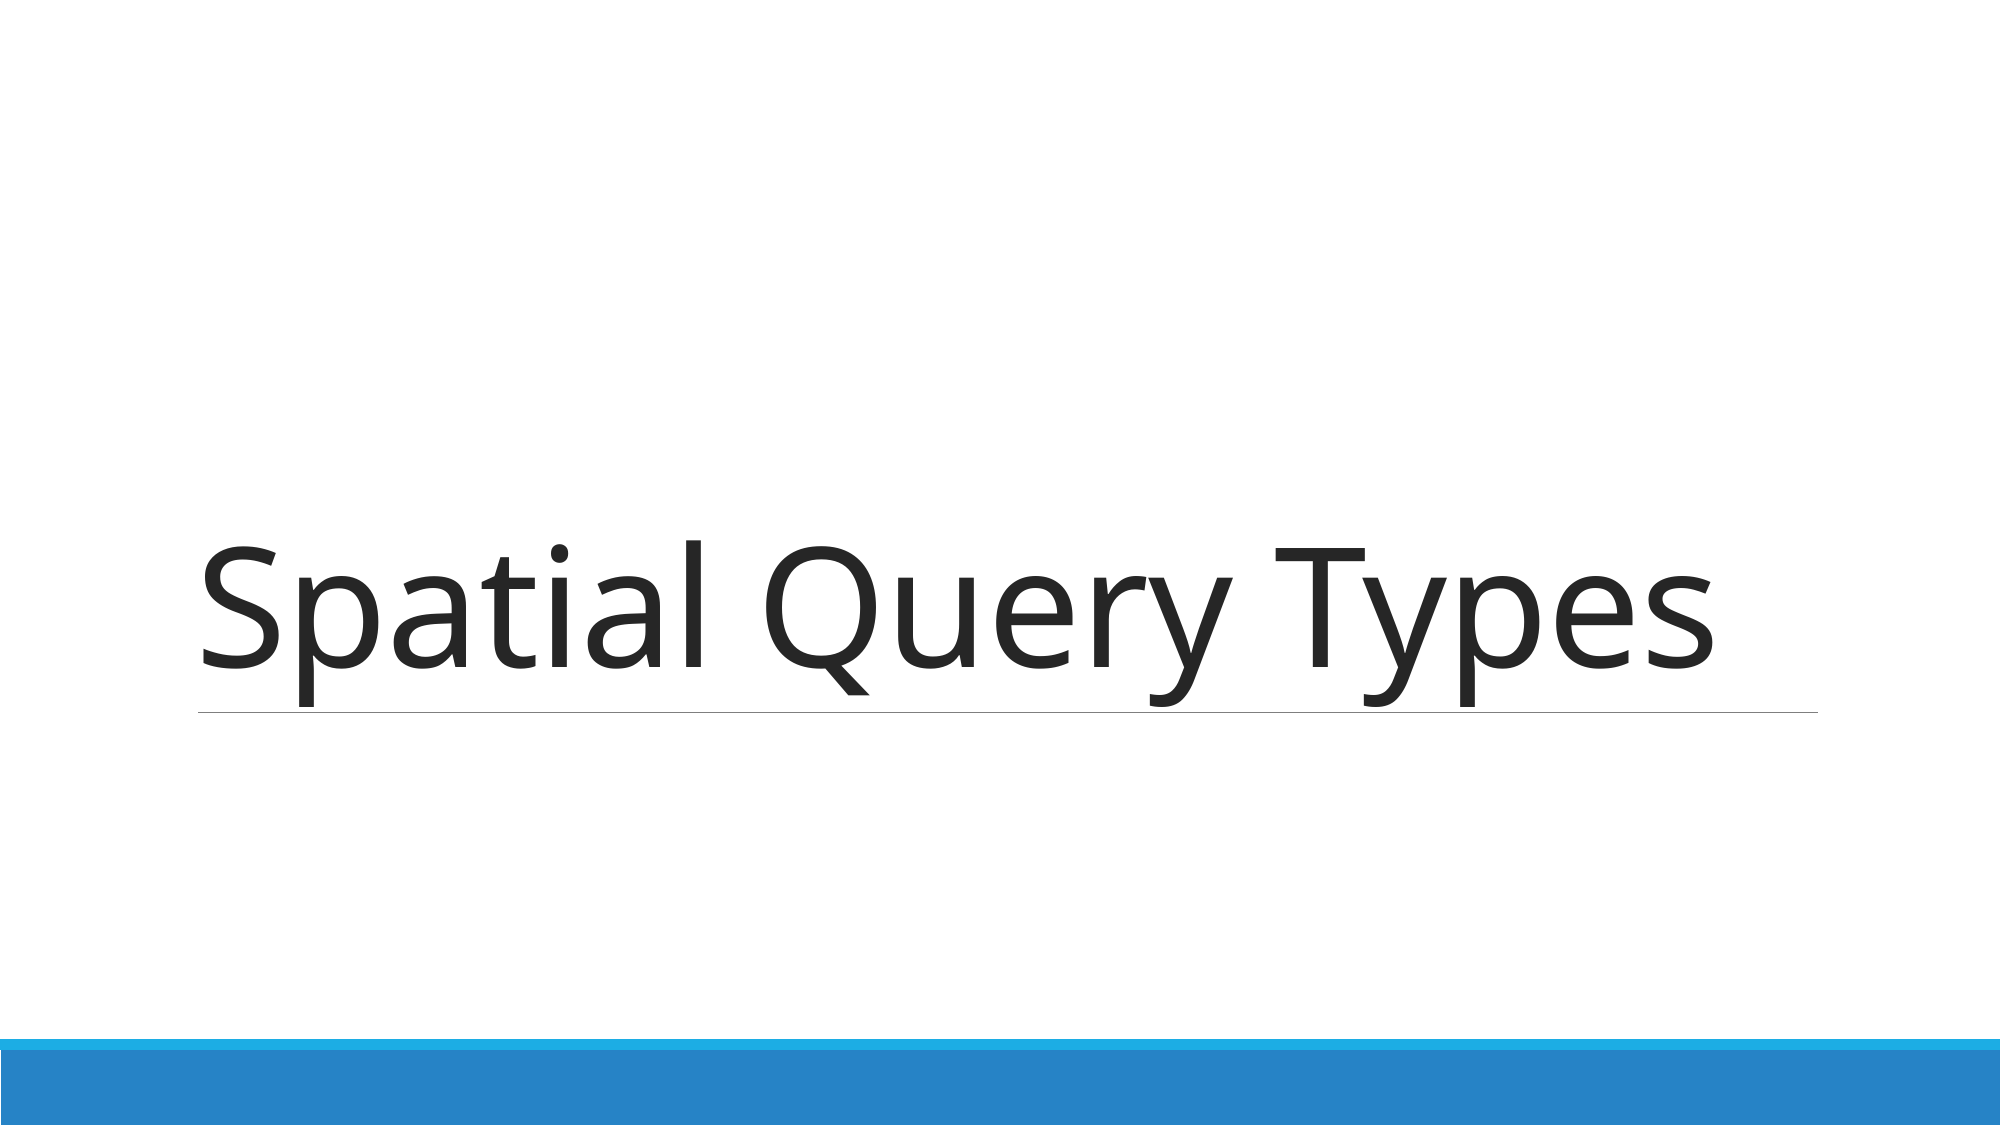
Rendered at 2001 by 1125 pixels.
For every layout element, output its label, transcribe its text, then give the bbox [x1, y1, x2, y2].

title Spatial Query Types [180, 124, 1831, 710]
